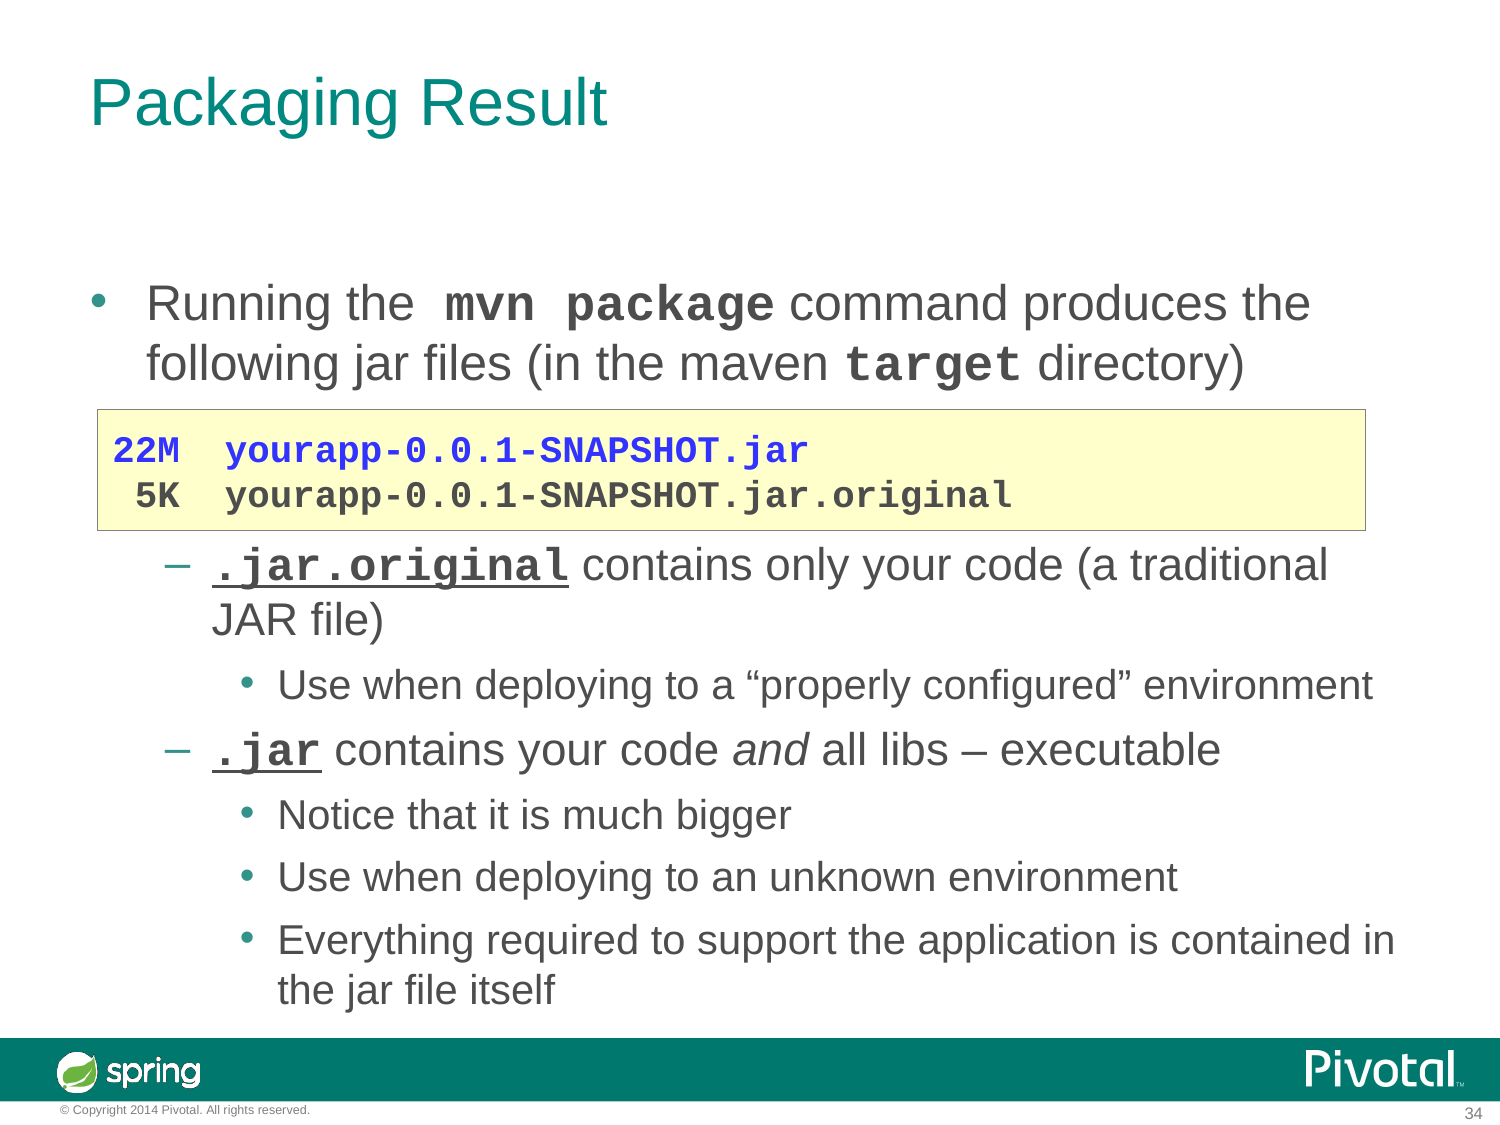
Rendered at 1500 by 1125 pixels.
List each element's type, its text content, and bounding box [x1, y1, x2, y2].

text_box 22M yourapp-0.0.1-SNAPSHOT.jar 5K yourapp-0.0.1-SNAPSHOT.jar.original [97, 409, 1366, 531]
picture [1306, 1050, 1464, 1087]
title Packaging Result [75, 45, 1426, 233]
list Running the mvn package command produces the following jar files (in the maven target directory) .jar.original contains only your code (a traditional JAR file) Use when deploying to a “properly configured” environment .jar contains your code and all libs – executable Notice that it is much bigger Use when deploying to an unknown environment Everything required to support the application is contained in the jar file itself [75, 262, 1426, 1021]
picture [32, 1041, 210, 1103]
